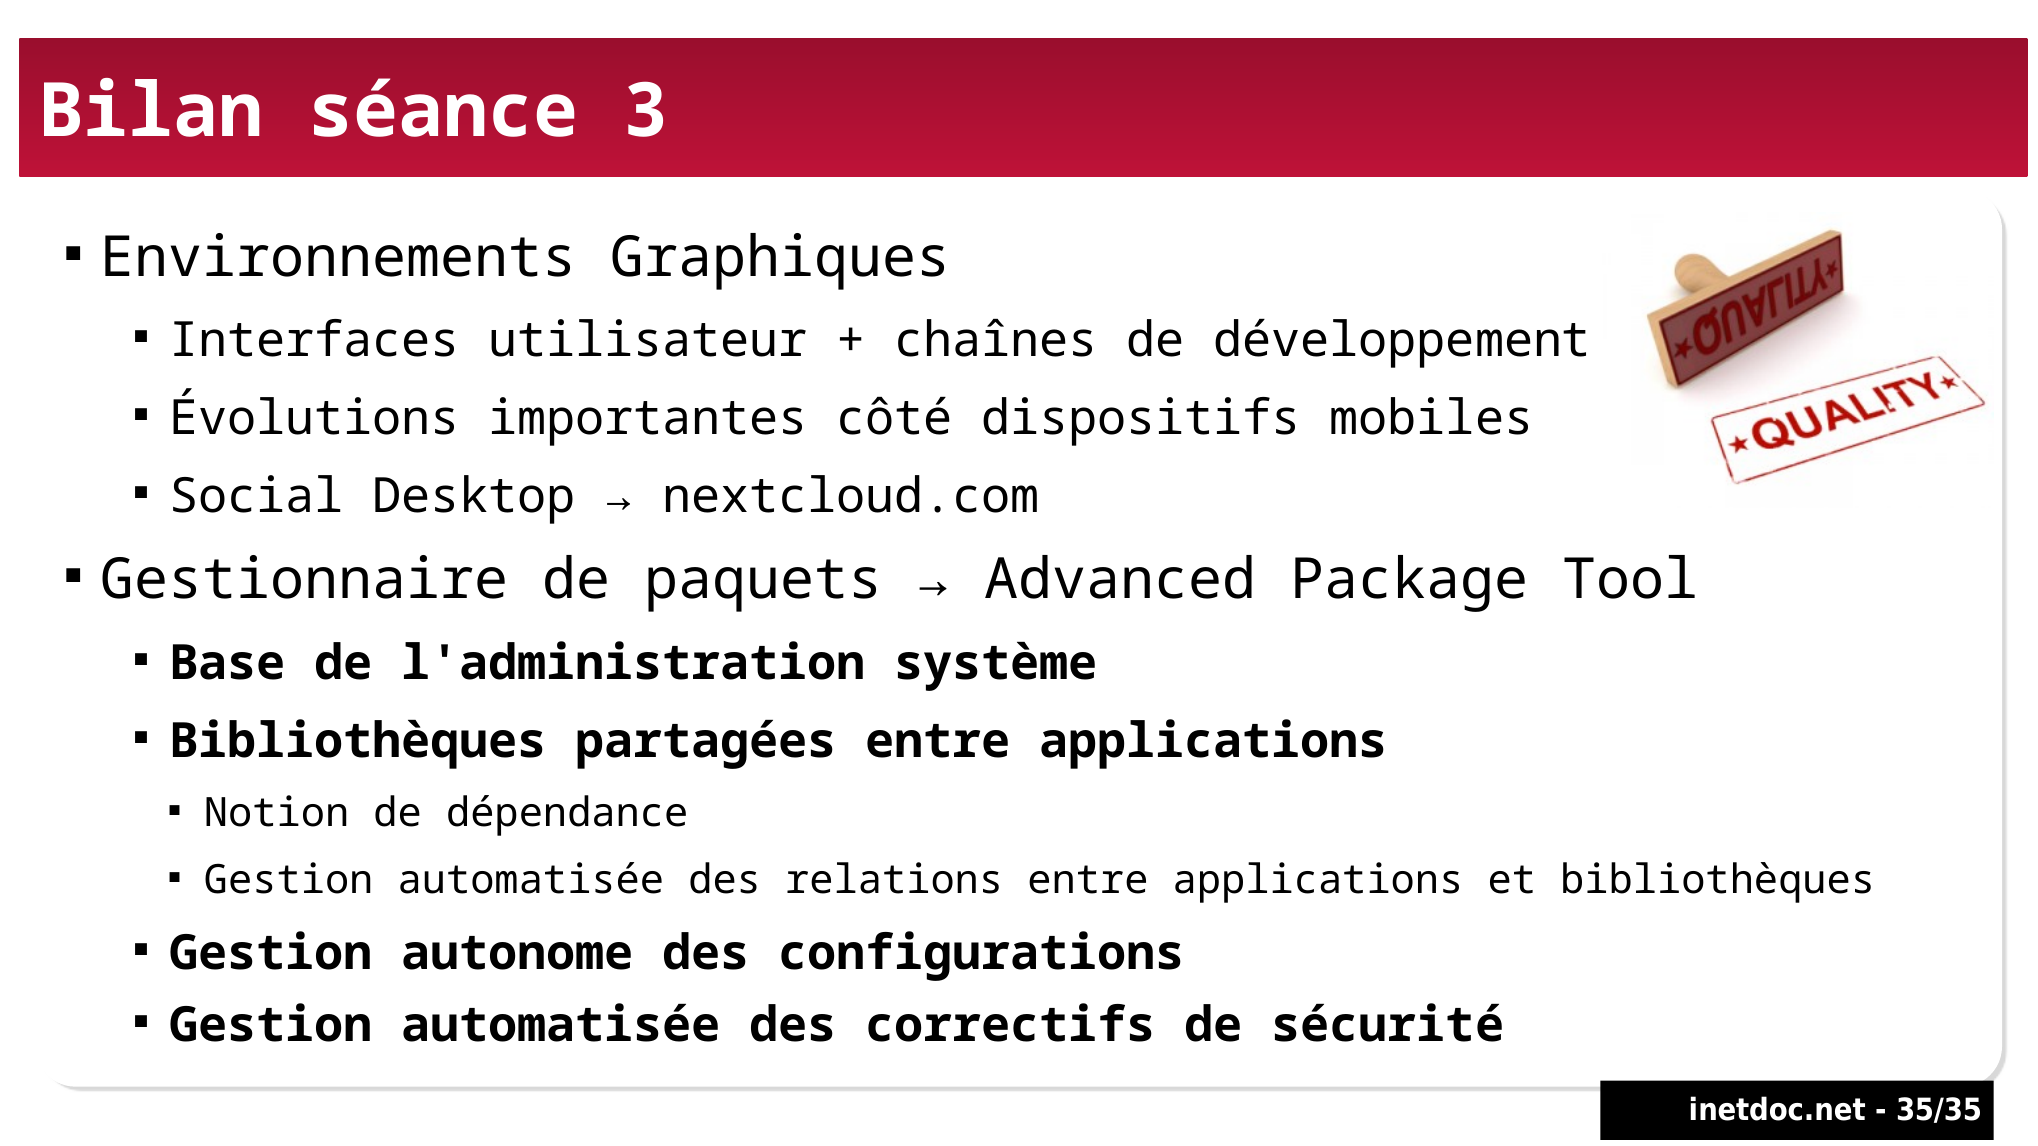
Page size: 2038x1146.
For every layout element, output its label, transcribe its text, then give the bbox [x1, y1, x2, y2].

text_box Environnements Graphiques Interfaces utilisateur + chaînes de développement Évolutions importantes côté dispositifs mobiles Social Desktop → nextcloud.com Gestionnaire de paquets → Advanced Package Tool Base de l'administration système Bibliothèques partagées entre applications Notion de dépendance Gestion automatisée des relations entre applications et bibliothèques Gestion autonome des configurations Gestion automatisée des correctifs de sécurité [35, 188, 2003, 1087]
text_box inetdoc.net - <numéro>/35 [1600, 1080, 1994, 1140]
text_box Bilan séance 3 [19, 38, 2028, 177]
picture [1600, 212, 1994, 508]
